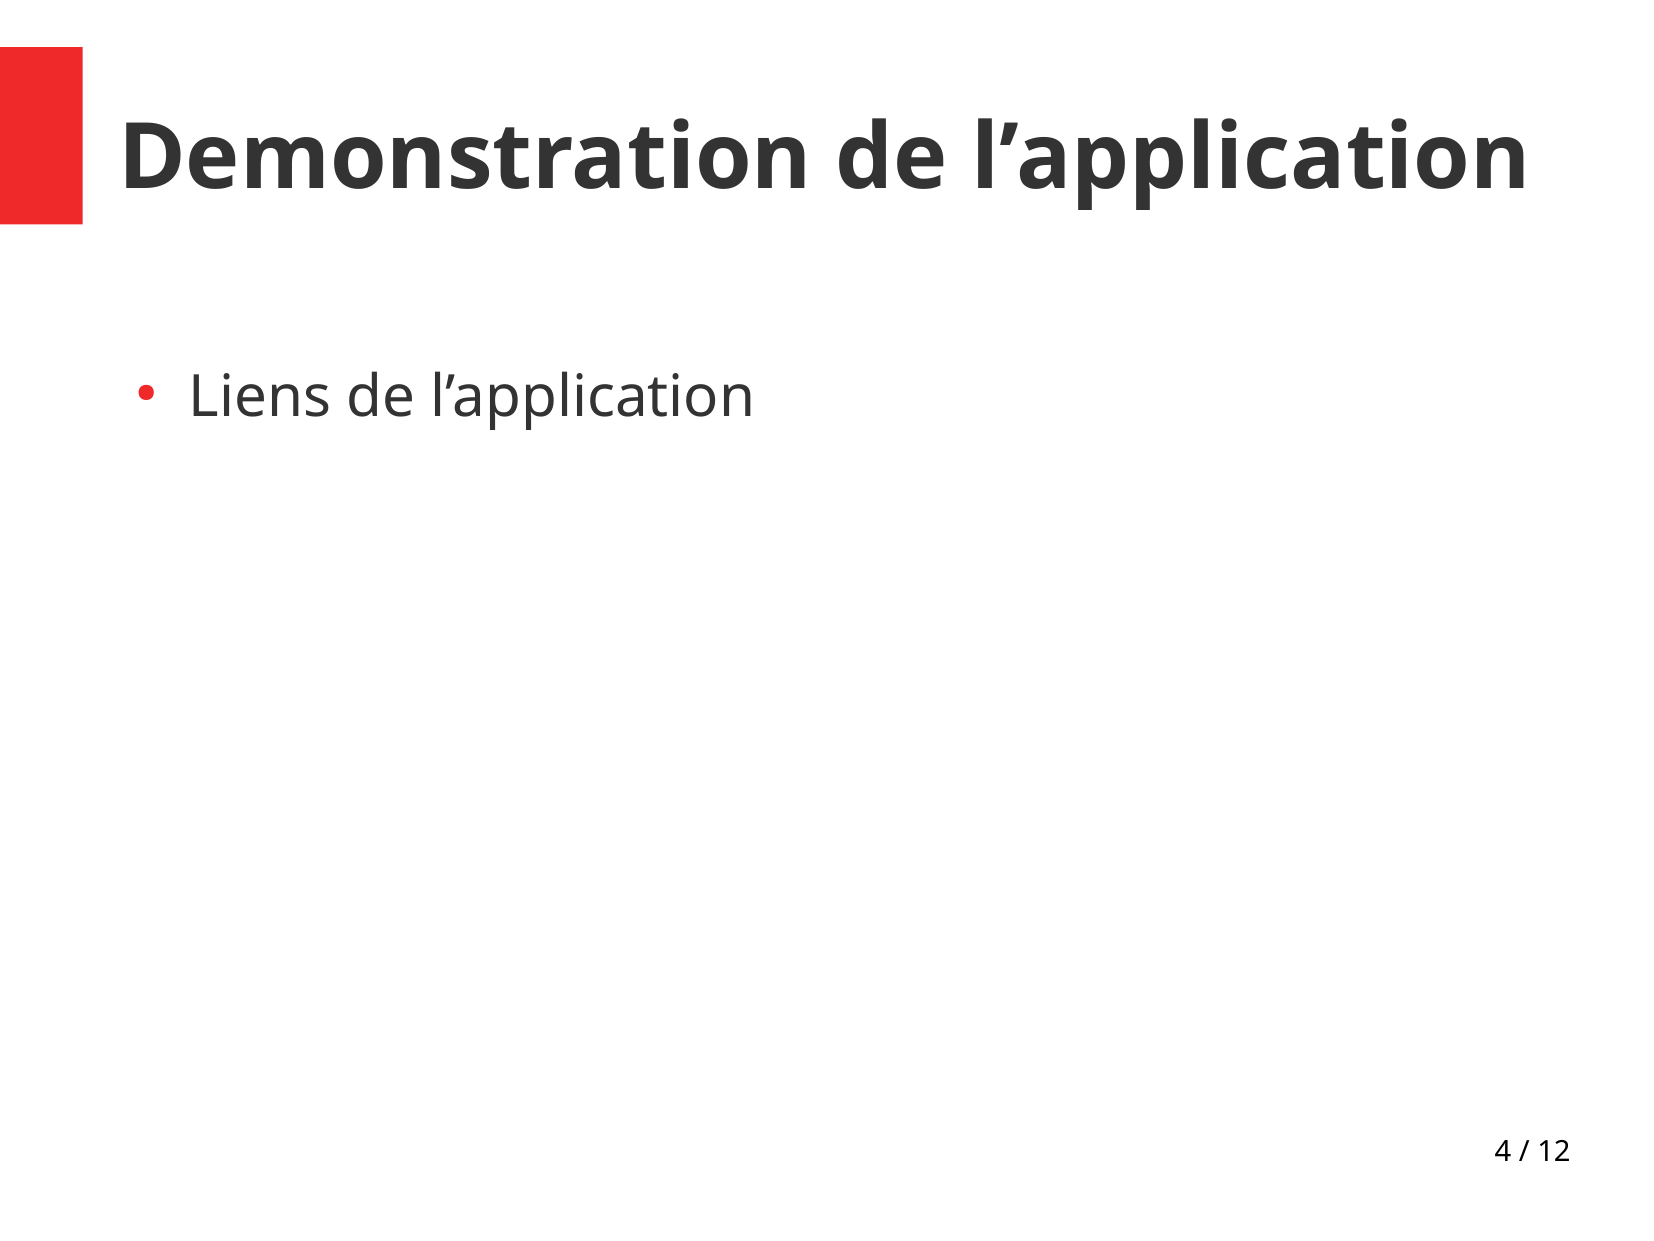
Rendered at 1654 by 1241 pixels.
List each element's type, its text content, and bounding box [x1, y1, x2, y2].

title Demonstration de l’application [118, 49, 1571, 257]
list Liens de l’application [118, 354, 1536, 1074]
